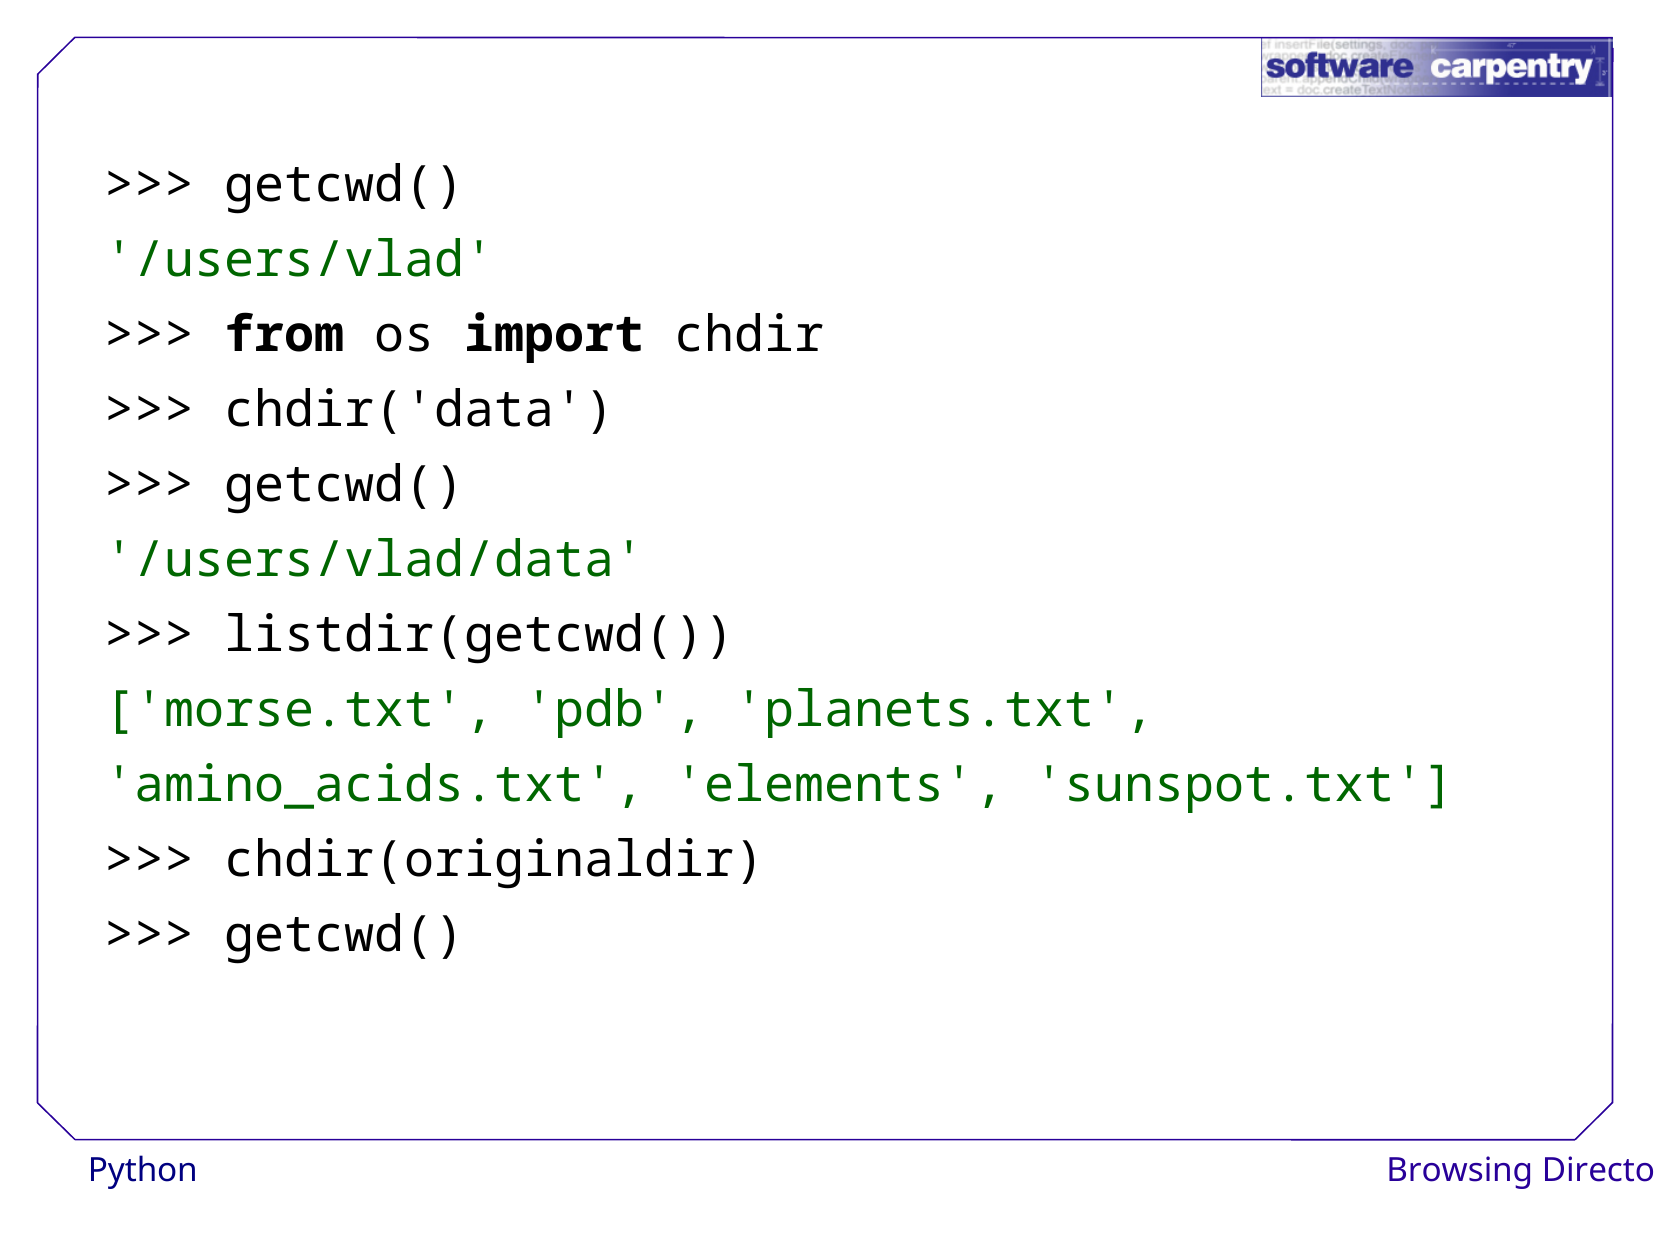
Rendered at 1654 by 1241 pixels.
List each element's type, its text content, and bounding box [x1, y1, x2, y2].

text_box >>> getcwd() '/users/vlad' >>> from os import chdir >>> chdir('data') >>> getcwd() '/users/vlad/data' >>> listdir(getcwd()) ['morse.txt', 'pdb', 'planets.txt', 'amino_acids.txt', 'elements', 'sunspot.txt'] >>> chdir(originaldir) >>> getcwd() [89, 128, 1512, 1037]
picture [1261, 39, 1613, 97]
